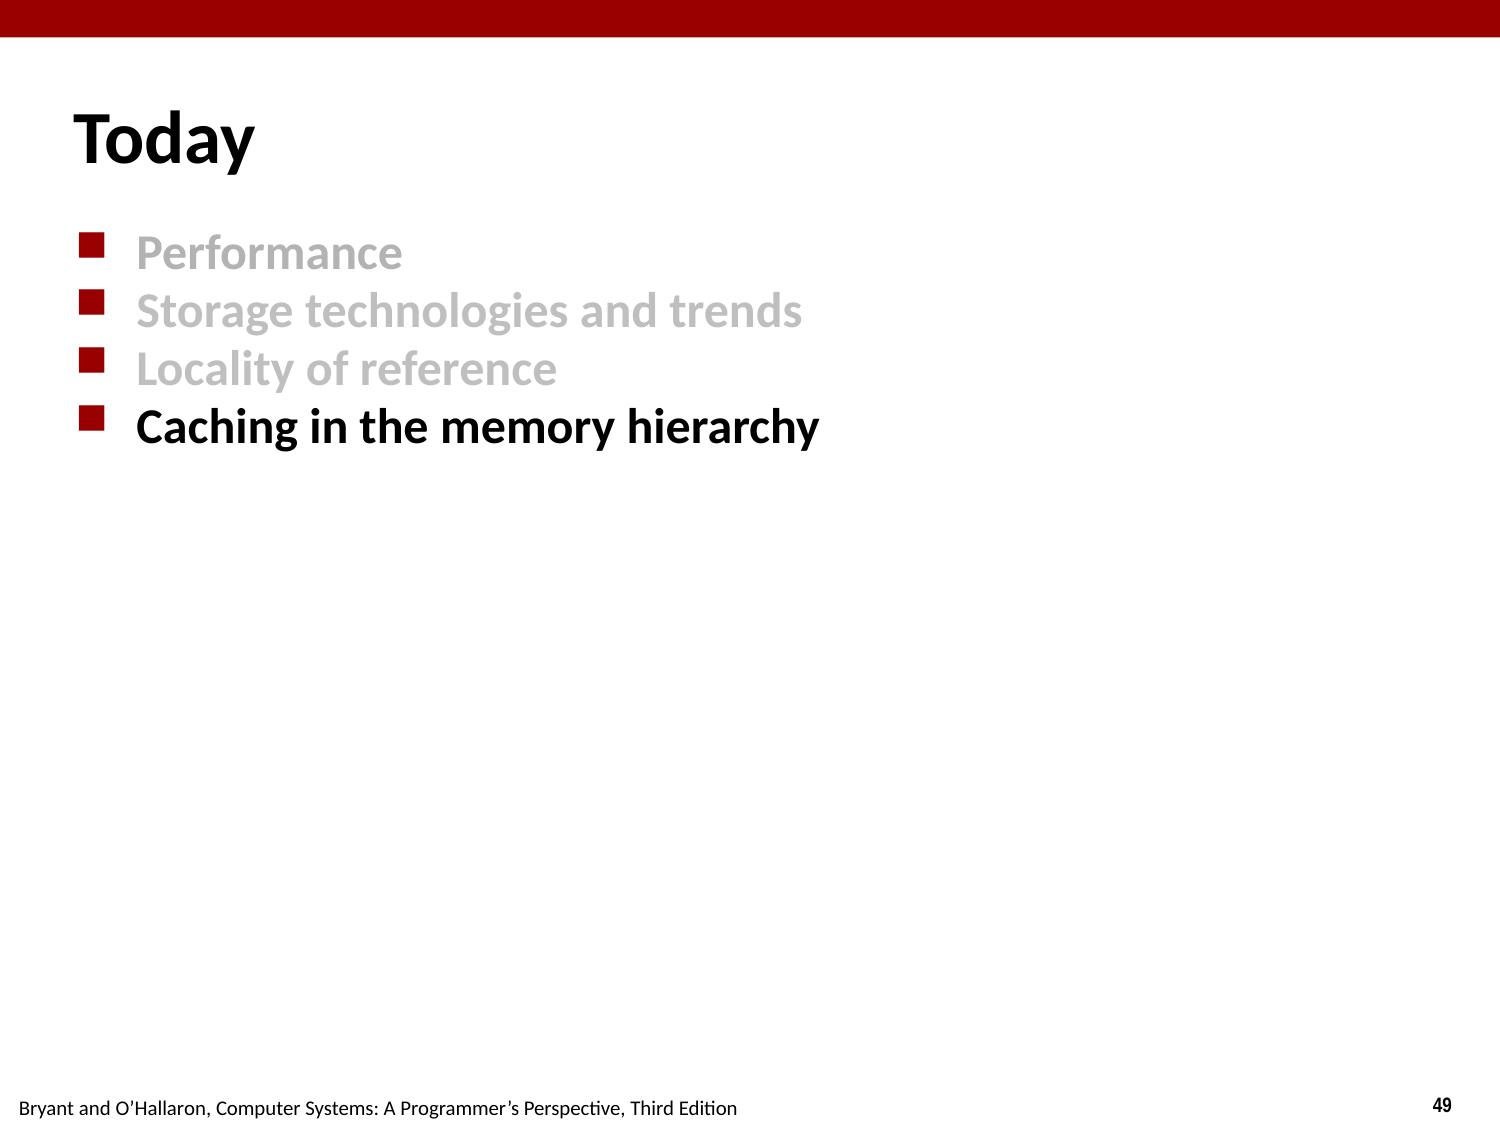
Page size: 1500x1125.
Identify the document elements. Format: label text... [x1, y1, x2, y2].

title Today [58, 71, 1304, 197]
list Performance Storage technologies and trends Locality of reference Caching in the memory hierarchy [65, 223, 1361, 1040]
